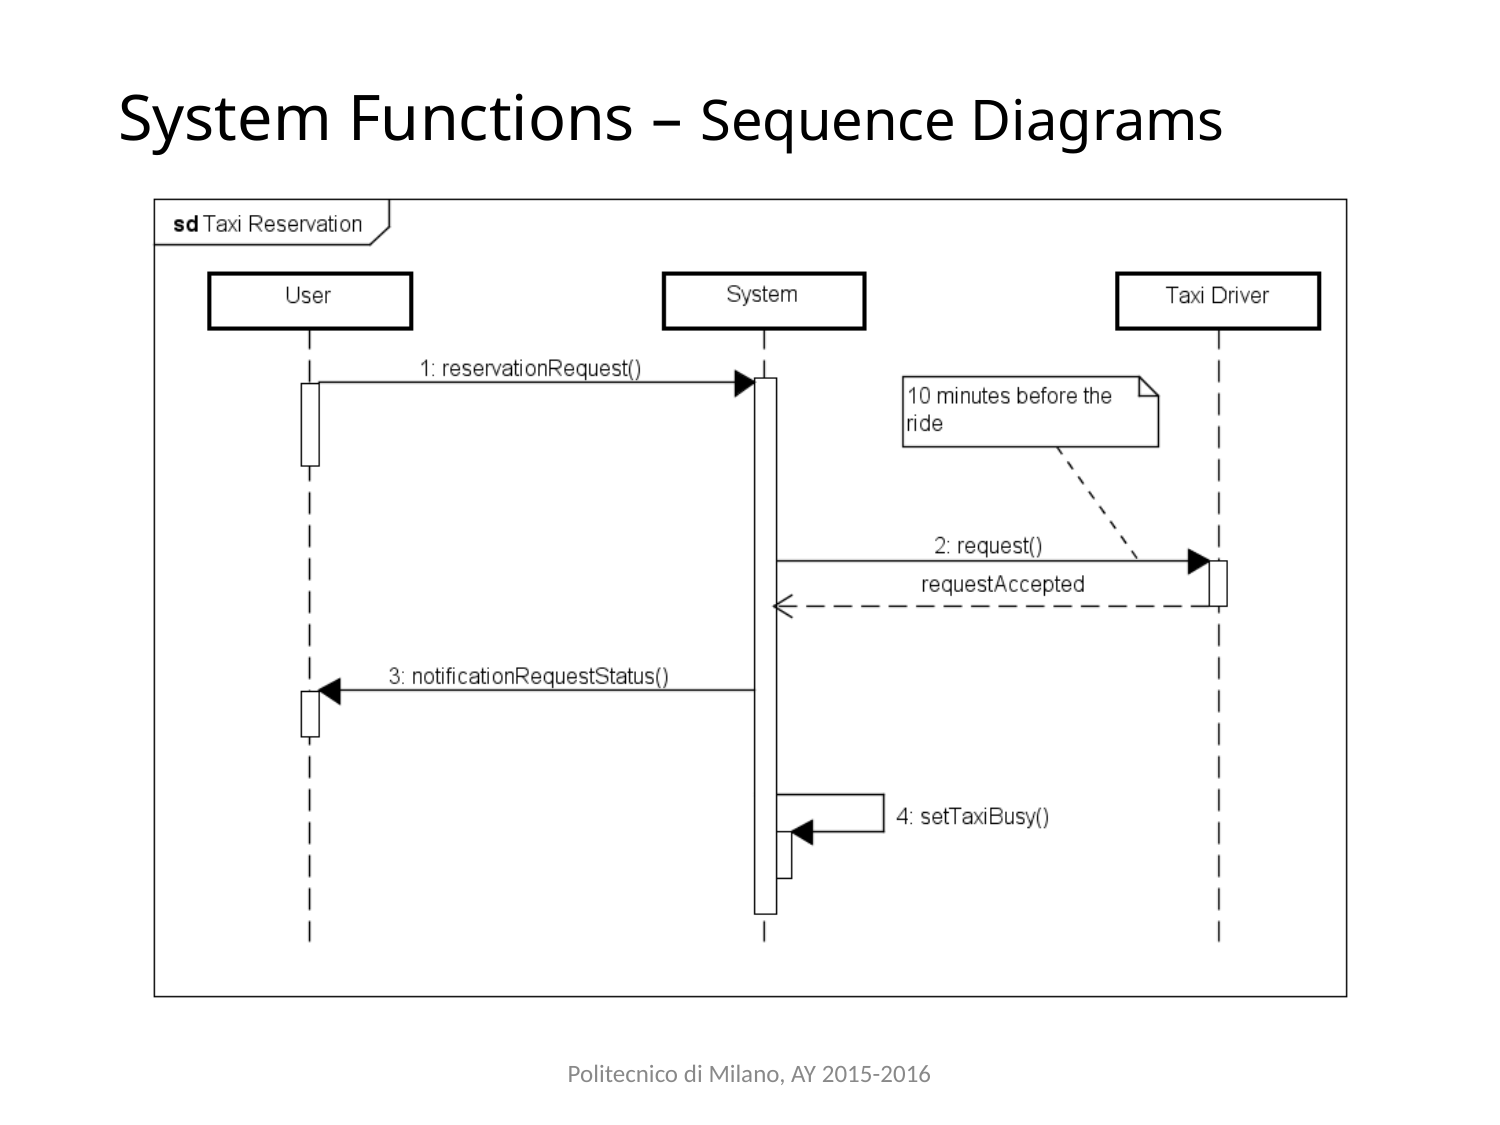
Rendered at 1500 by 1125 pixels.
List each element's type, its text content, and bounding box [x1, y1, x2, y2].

text_box Politecnico di Milano, AY 2015-2016 [496, 1042, 1004, 1103]
title System Functions – Sequence Diagrams [103, 58, 1397, 182]
picture [136, 181, 1364, 1014]
